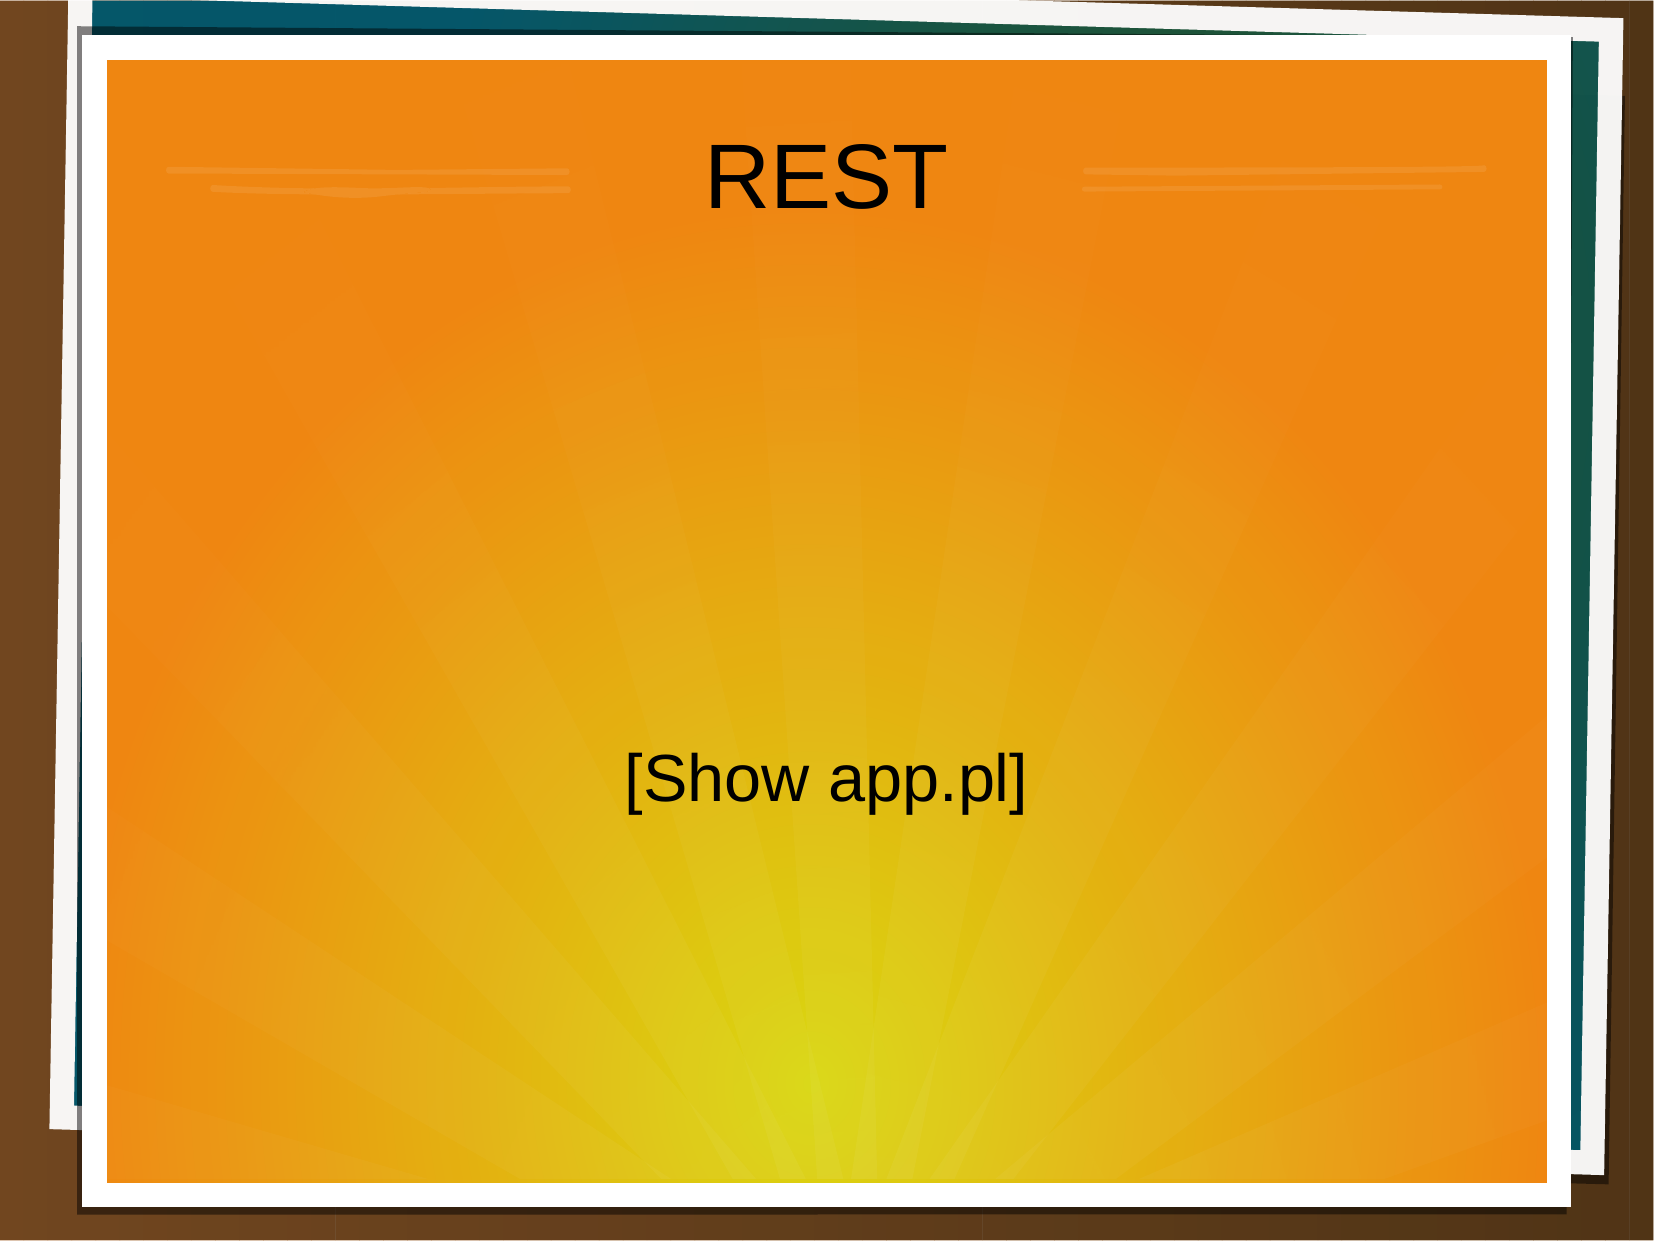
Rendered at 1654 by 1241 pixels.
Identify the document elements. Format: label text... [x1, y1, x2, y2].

title REST [566, 78, 1087, 276]
subtitle [Show app.pl] [162, 299, 1492, 1241]
